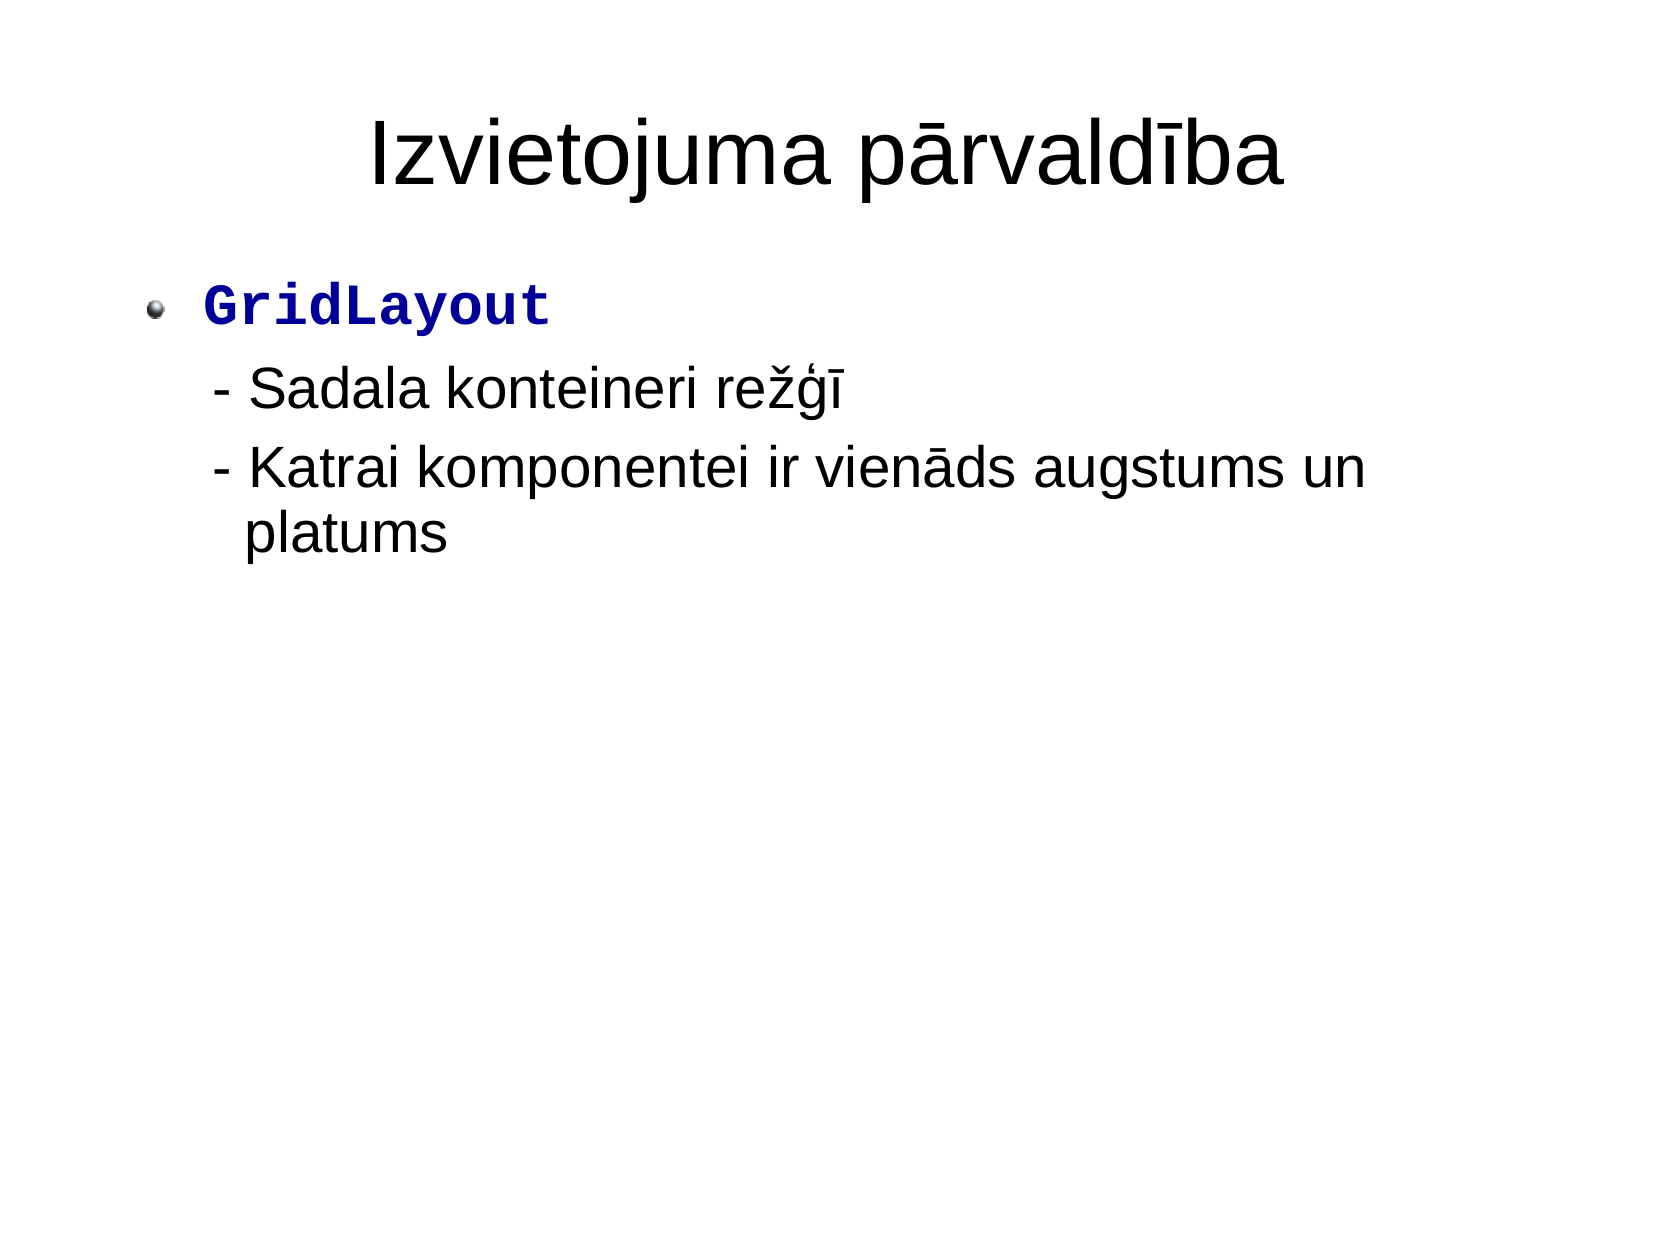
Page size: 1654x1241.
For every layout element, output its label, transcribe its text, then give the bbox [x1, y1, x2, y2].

title Izvietojuma pārvaldība [82, 49, 1571, 257]
text_box GridLayout - Sadala konteineri režģī - Katrai komponentei ir vienāds augstums un platums [132, 269, 1410, 913]
